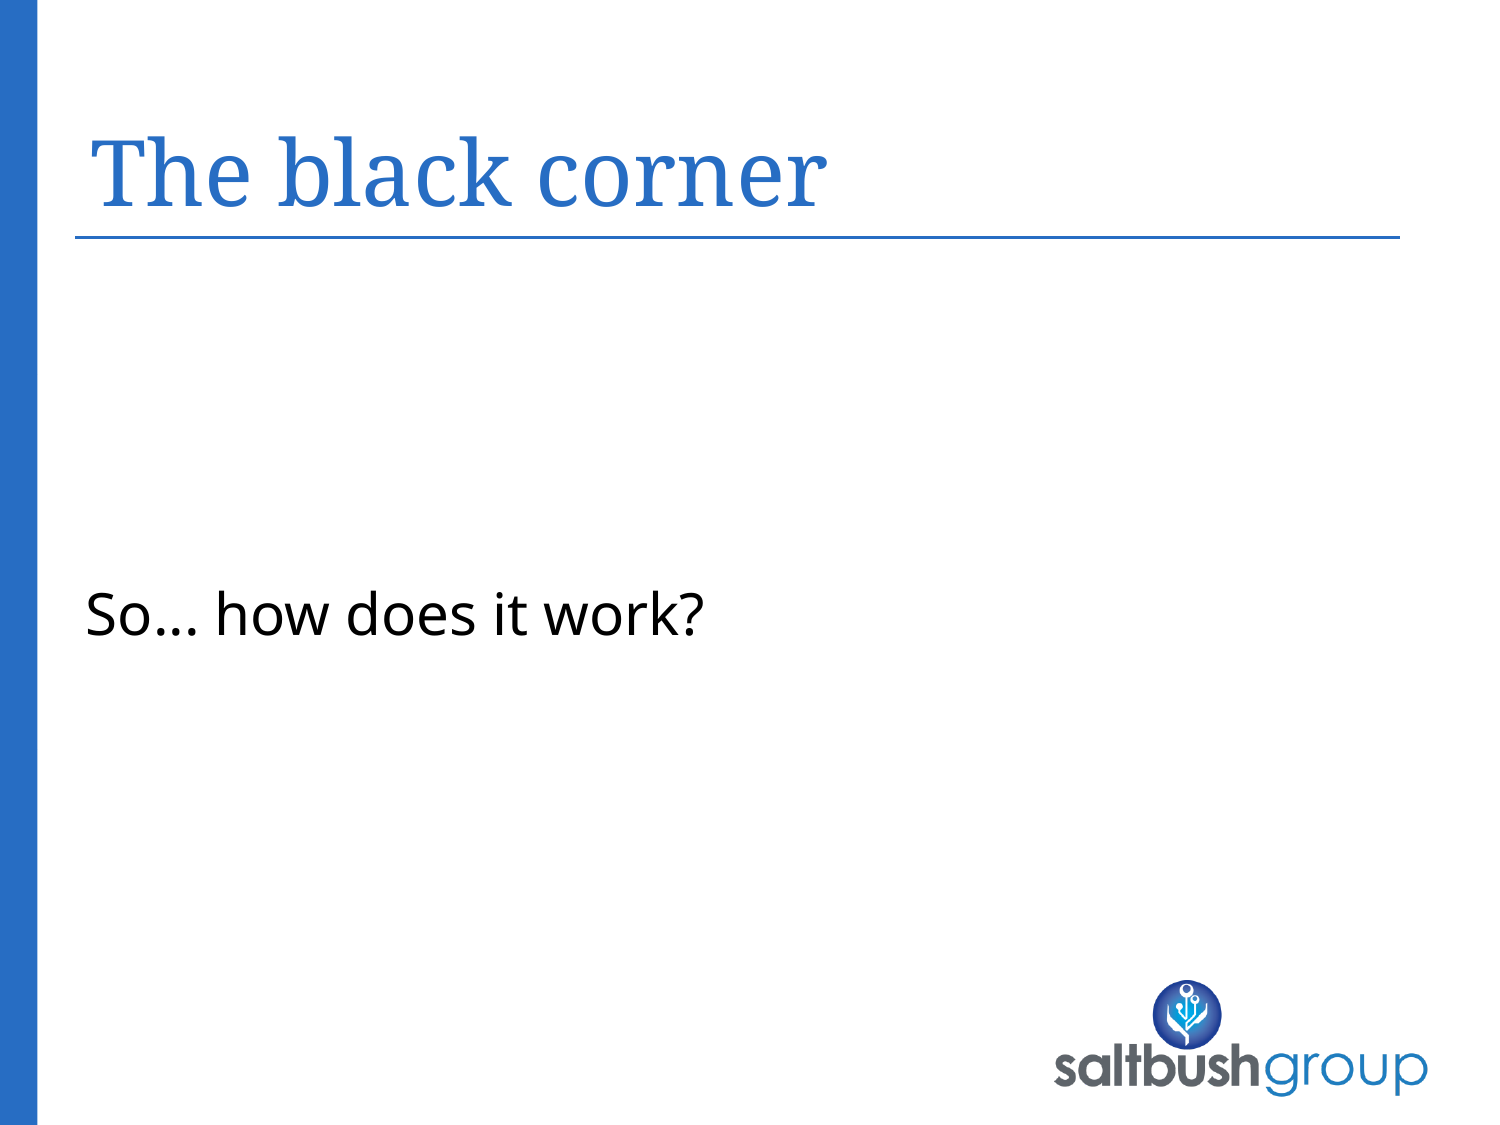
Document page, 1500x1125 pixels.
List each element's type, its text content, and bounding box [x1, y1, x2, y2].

list So... how does it work? [70, 271, 1418, 981]
title The black corner [75, 45, 1430, 233]
picture [1054, 980, 1430, 1102]
